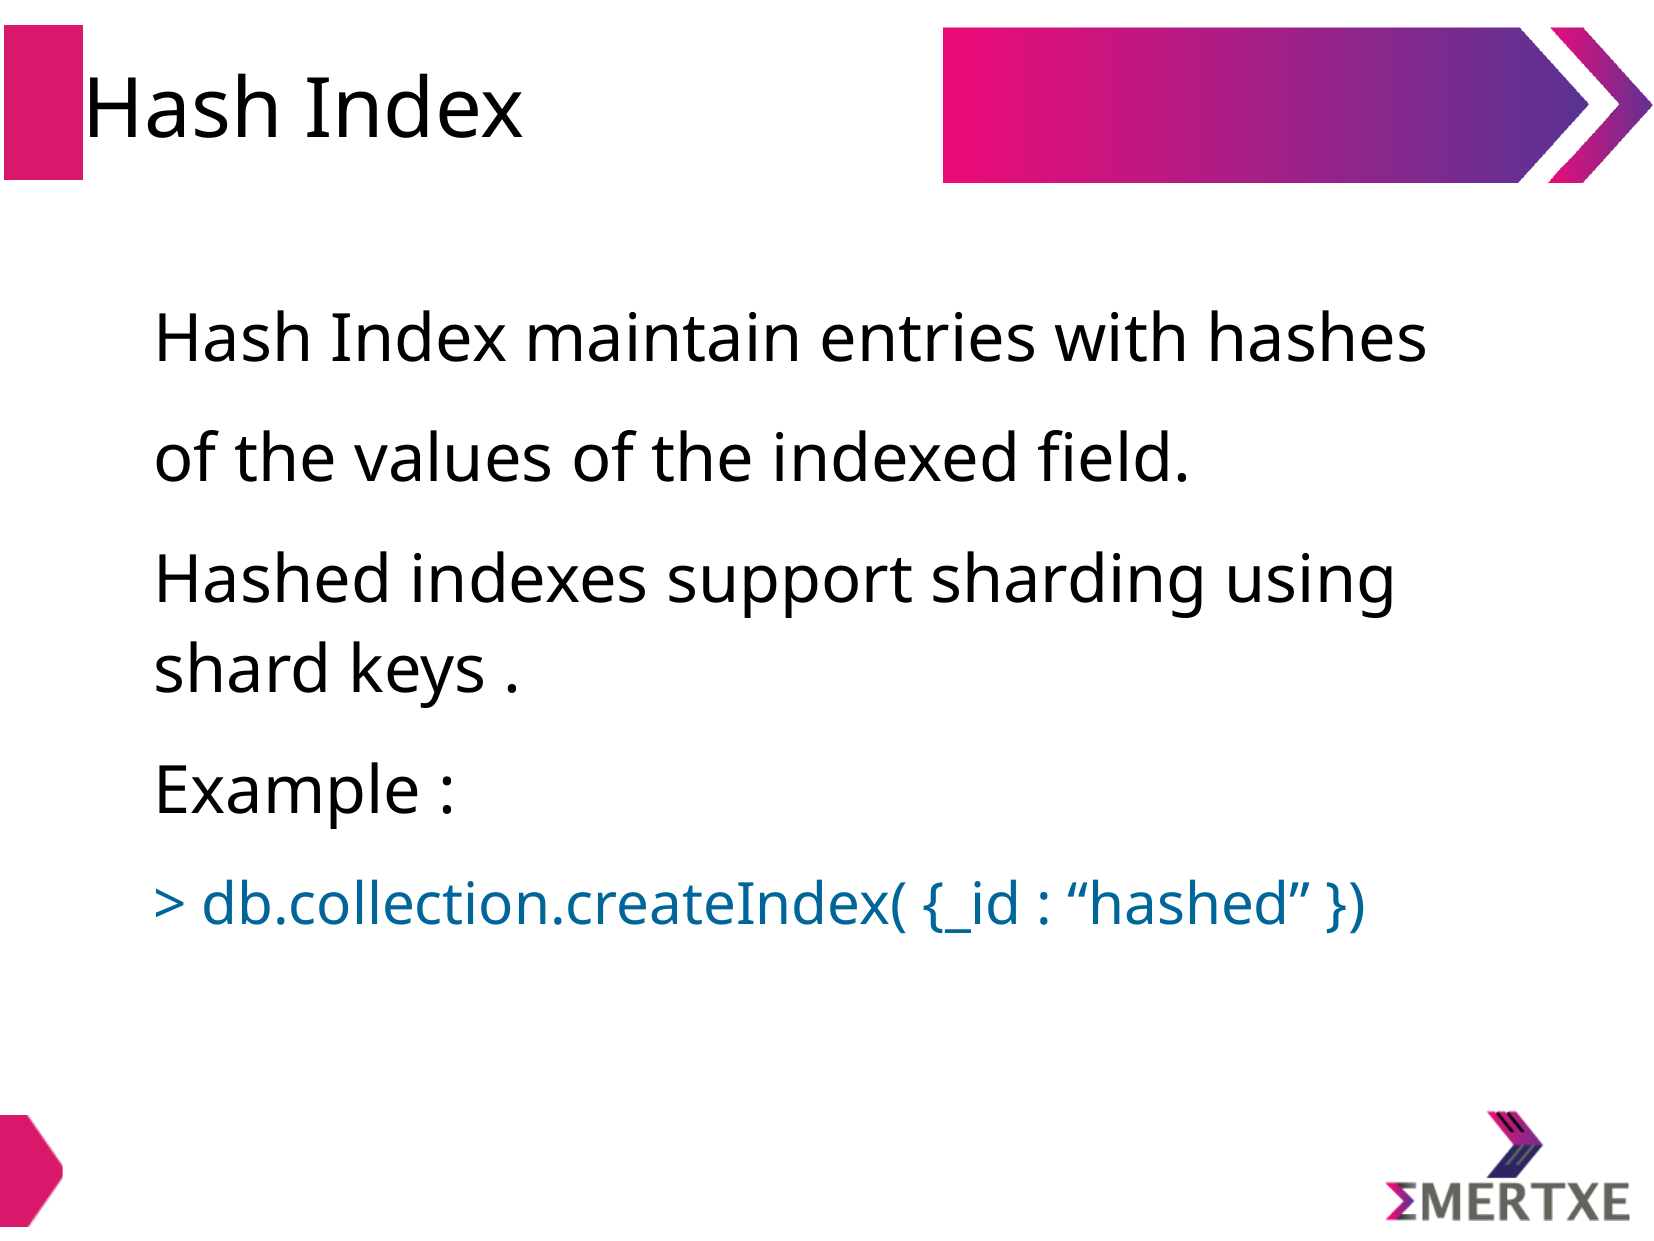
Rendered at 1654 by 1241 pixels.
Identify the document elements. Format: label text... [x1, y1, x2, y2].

picture [1571, 27, 1653, 183]
list Hash Index maintain entries with hashes of the values of the indexed field. Hashed indexes support sharding using shard keys . Example : > db.collection.createIndex( {_id : “hashed” }) [82, 290, 1571, 1010]
title Hash Index [82, 2, 1571, 210]
picture [1385, 1107, 1631, 1221]
